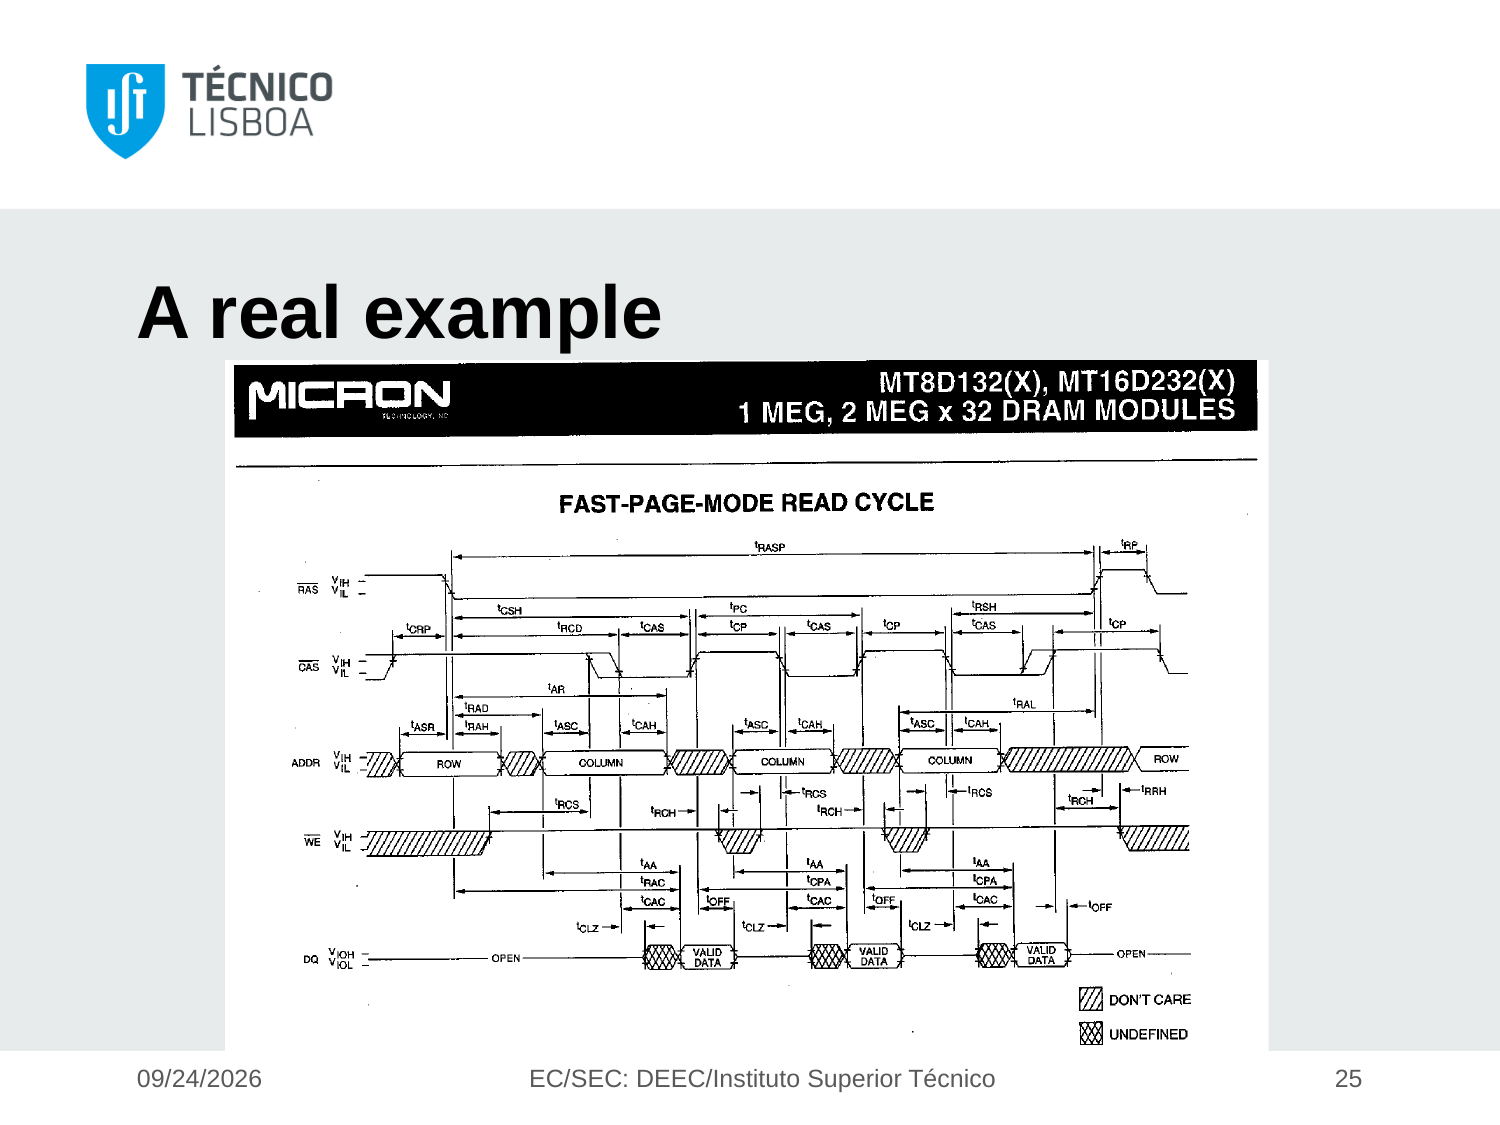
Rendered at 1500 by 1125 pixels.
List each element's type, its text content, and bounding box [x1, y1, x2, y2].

footer EC/SEC: DEEC/Instituto Superior Técnico [512, 1053, 1021, 1103]
title A real example [121, 237, 1378, 381]
slide_number 11/22/2018 [121, 1052, 425, 1103]
slide_number <number> [1077, 1052, 1378, 1103]
picture [0, 0, 1500, 1125]
